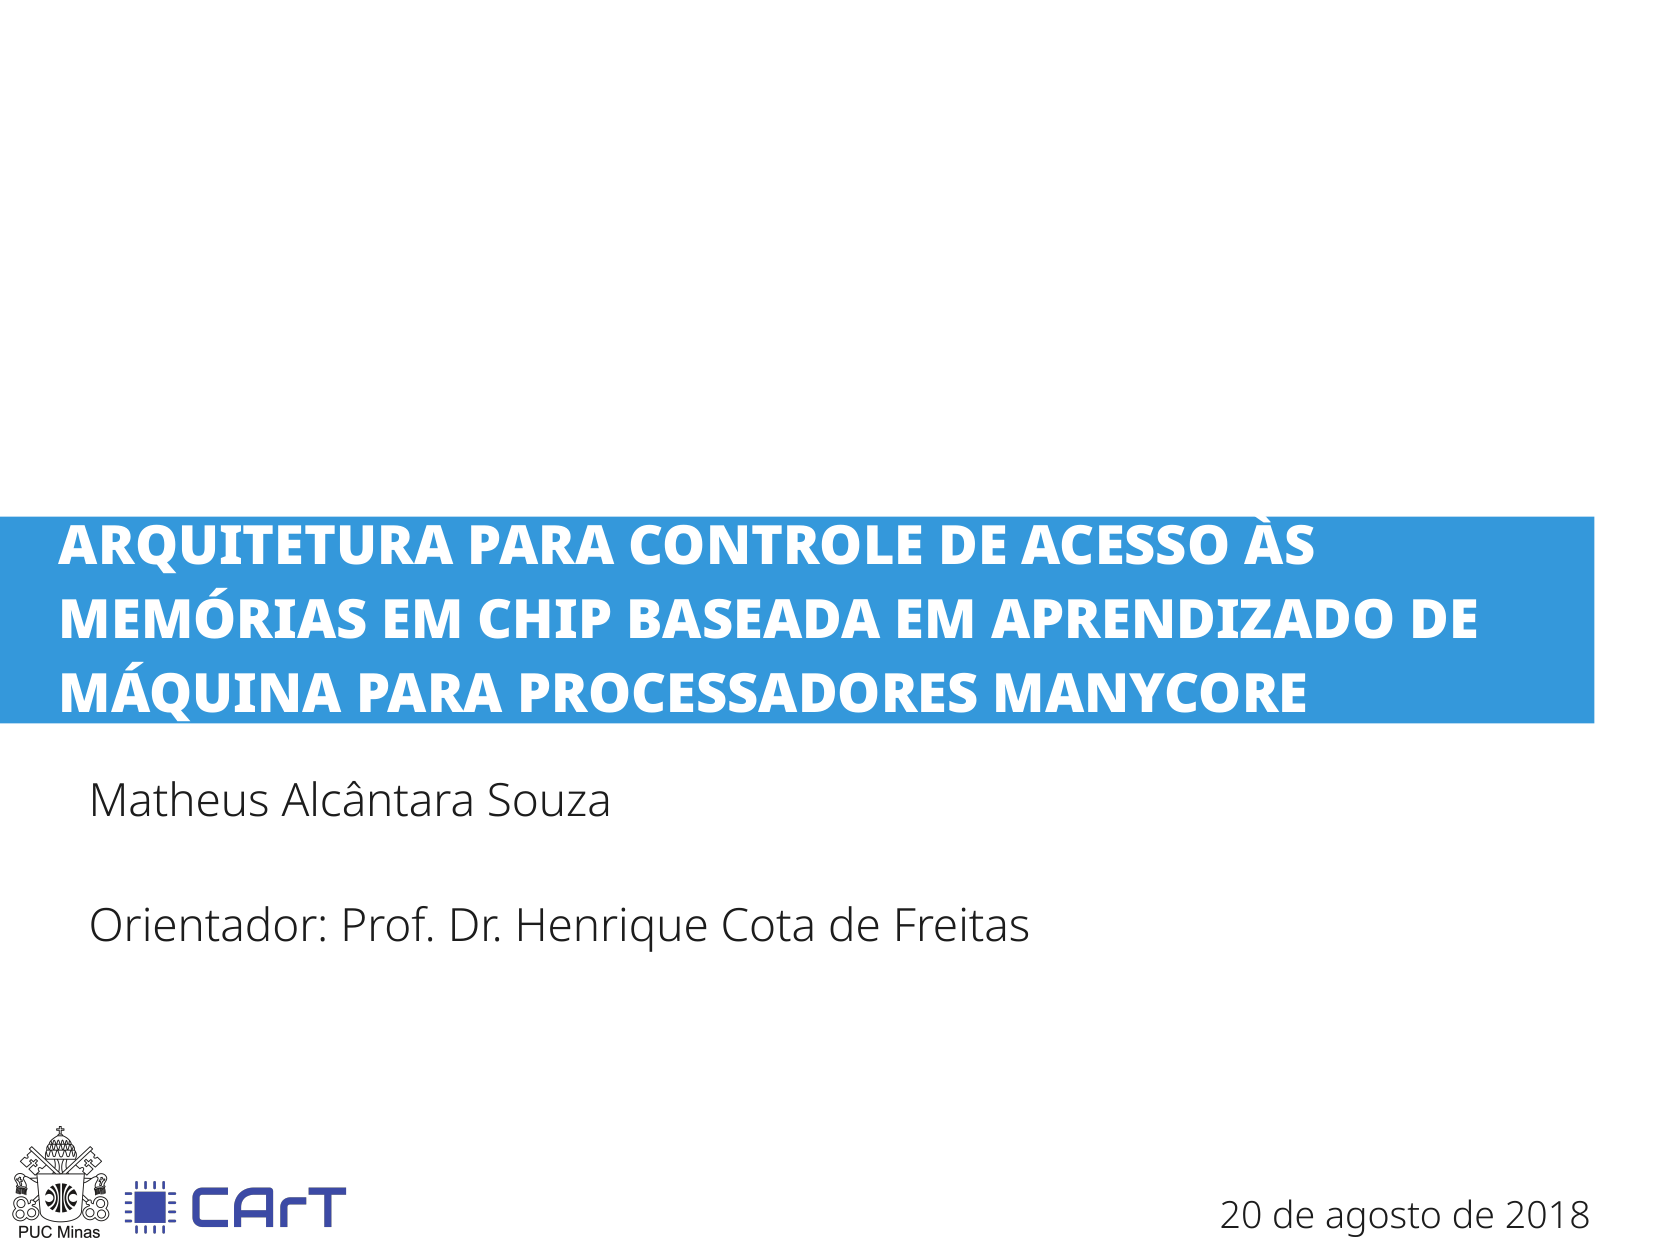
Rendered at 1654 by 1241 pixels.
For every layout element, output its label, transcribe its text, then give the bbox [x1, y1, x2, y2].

text_box 20 de agosto de 2018 [1204, 1181, 1654, 1241]
picture [0, 1126, 119, 1241]
picture [124, 1181, 347, 1235]
title ARQUITETURA PARA CONTROLE DE ACESSO ÀS MEMÓRIAS EM CHIP BASEADA EM APRENDIZADO DE MÁQUINA PARA PROCESSADORES MANYCORE [59, 506, 1595, 717]
subtitle Matheus Alcântara Souza Orientador: Prof. Dr. Henrique Cota de Freitas [88, 767, 1595, 1182]
